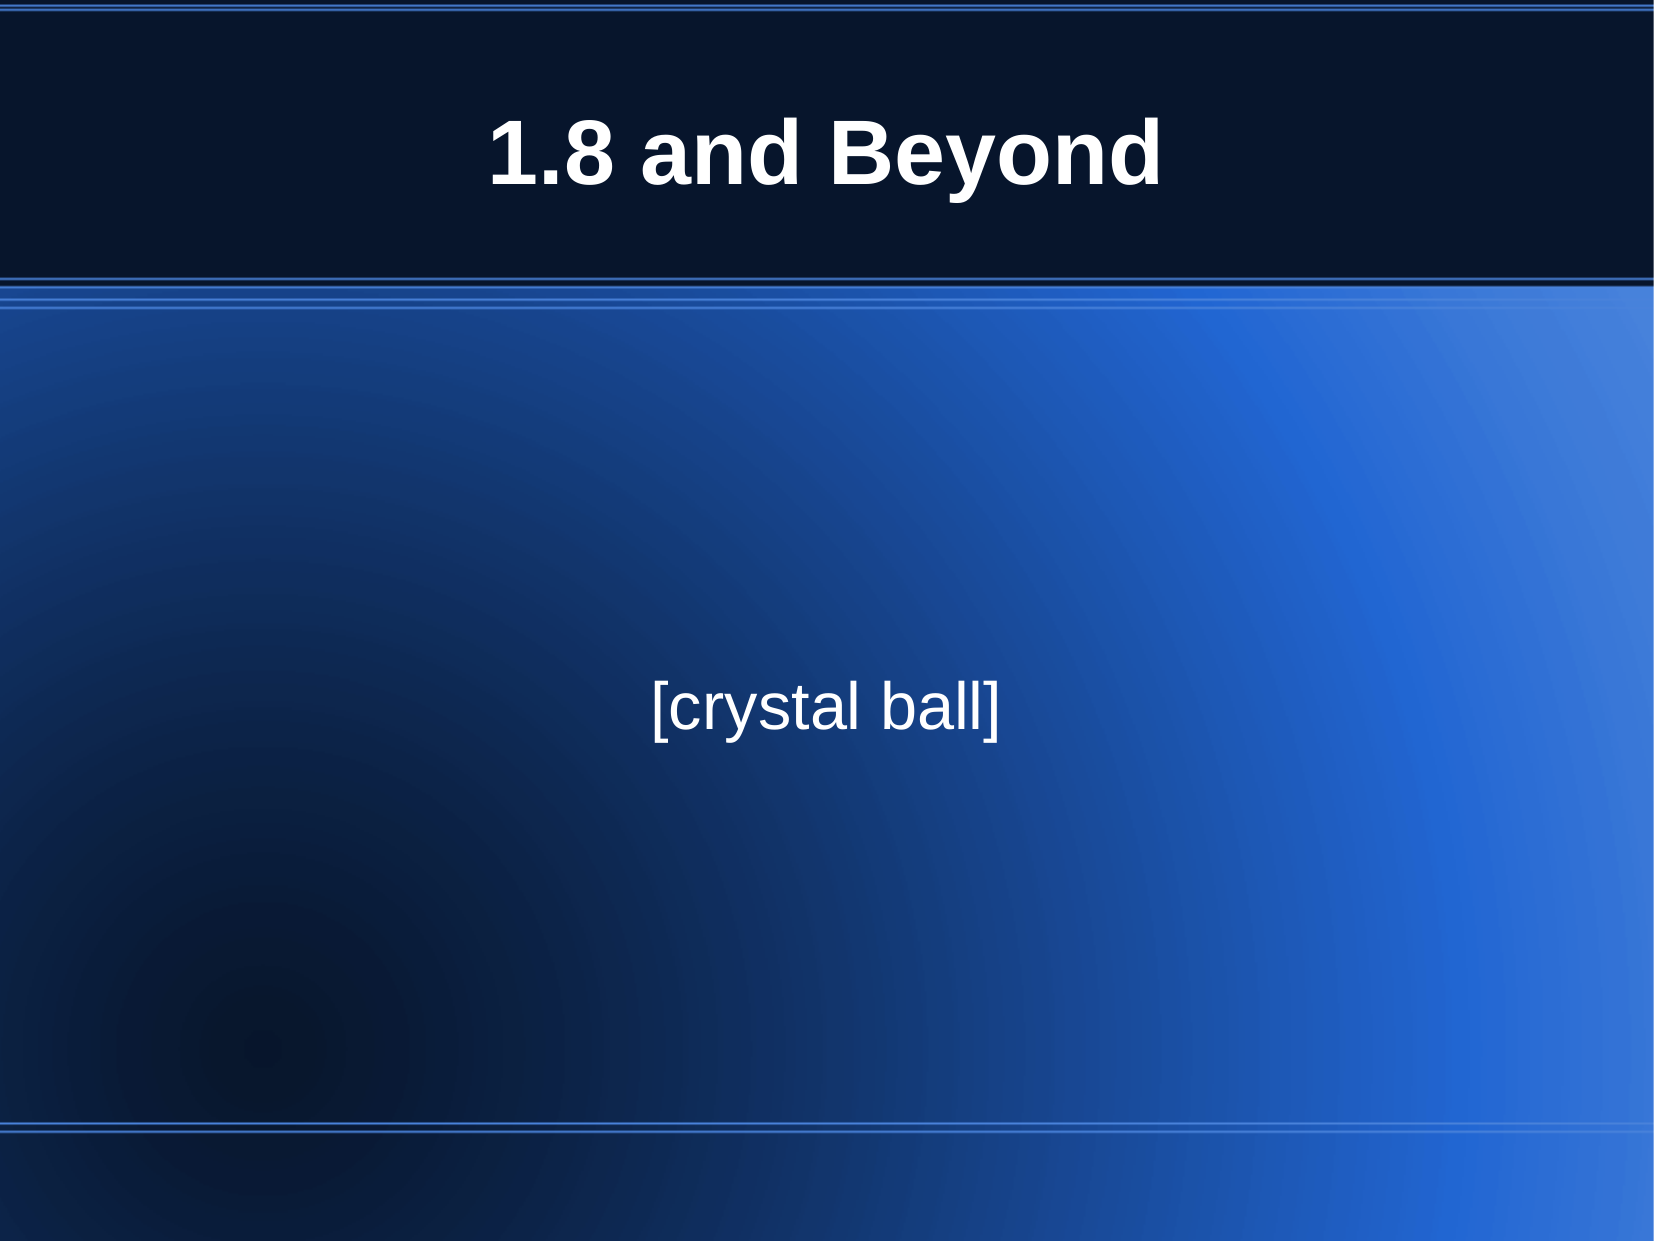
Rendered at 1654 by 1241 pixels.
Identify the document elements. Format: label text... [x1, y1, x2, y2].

subtitle [crystal ball] [82, 362, 1571, 1050]
picture [0, 0, 1654, 1241]
title 1.8 and Beyond [82, 49, 1571, 257]
